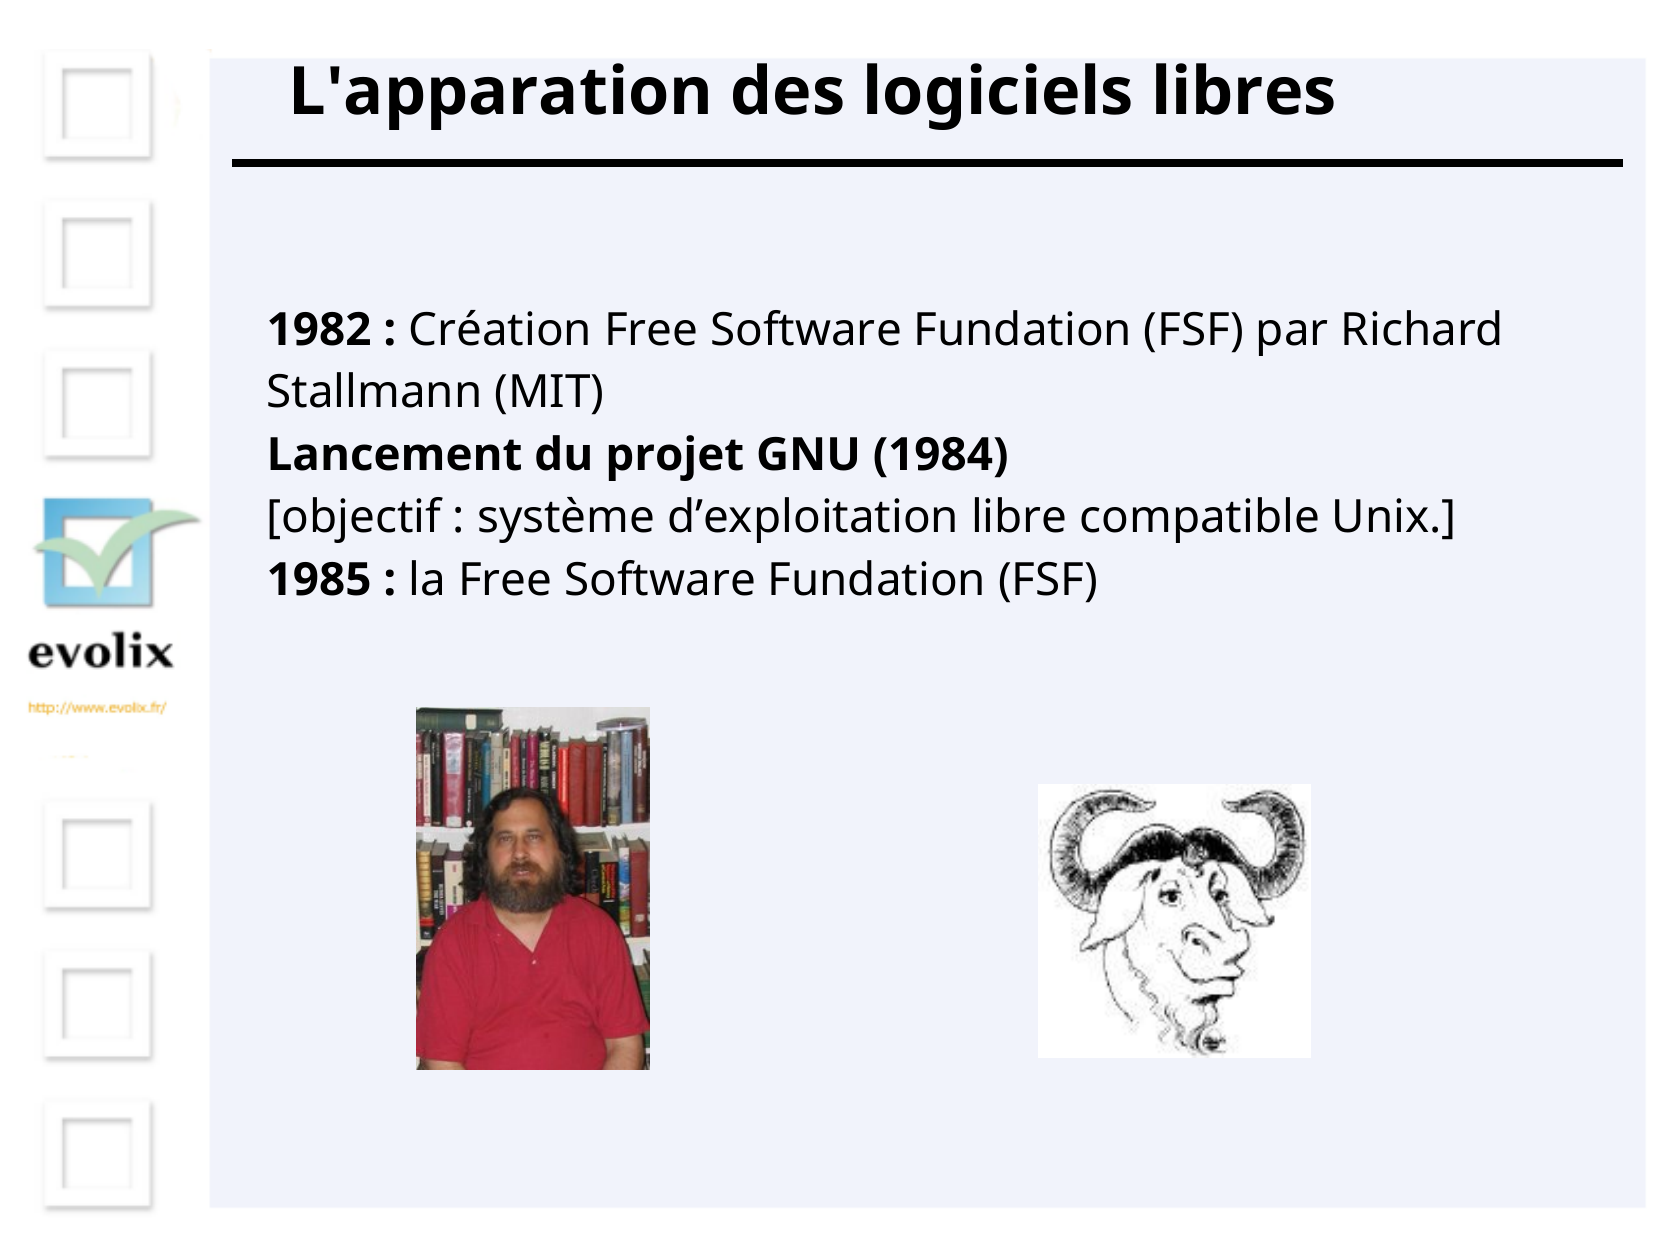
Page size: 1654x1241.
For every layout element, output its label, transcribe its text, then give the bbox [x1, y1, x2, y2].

picture [0, 49, 1654, 1218]
text_box 1982 : Création Free Software Fundation (FSF) par Richard Stallmann (MIT) Lancement du projet GNU (1984) [objectif : système d’exploitation libre compatible Unix.] 1985 : la Free Software Fundation (FSF) [169, 255, 1587, 650]
title L'apparation des logiciels libres [22, 27, 1604, 151]
